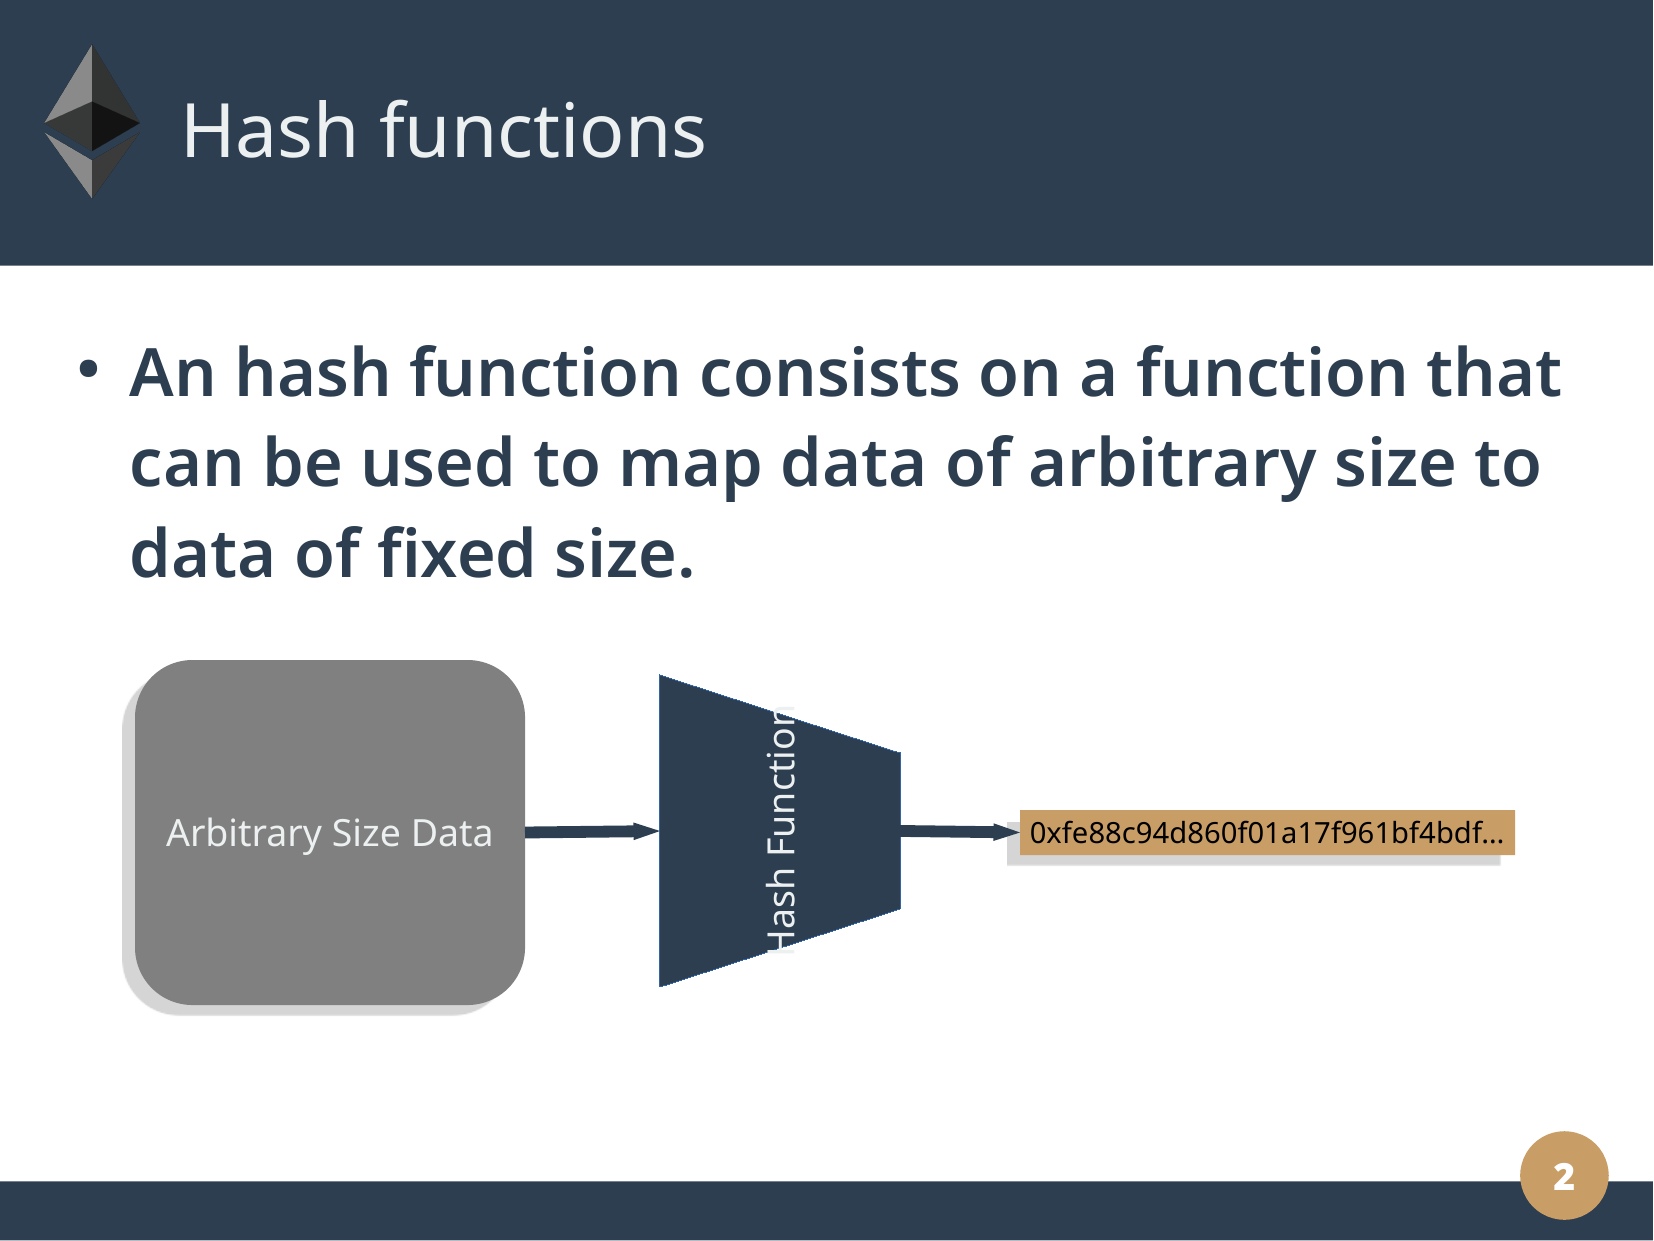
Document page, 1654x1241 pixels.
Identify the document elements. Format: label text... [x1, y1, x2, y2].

title Hash functions [179, 49, 1594, 207]
list An hash function consists on a function that can be used to map data of arbitrary size to data of fixed size. [58, 324, 1594, 1152]
text_box 0xfe88c94d860f01a17f961bf4bdf… [1020, 810, 1516, 856]
text_box Hash Function [659, 674, 901, 987]
text_box Arbitrary Size Data [135, 660, 526, 1006]
picture [44, 44, 140, 199]
